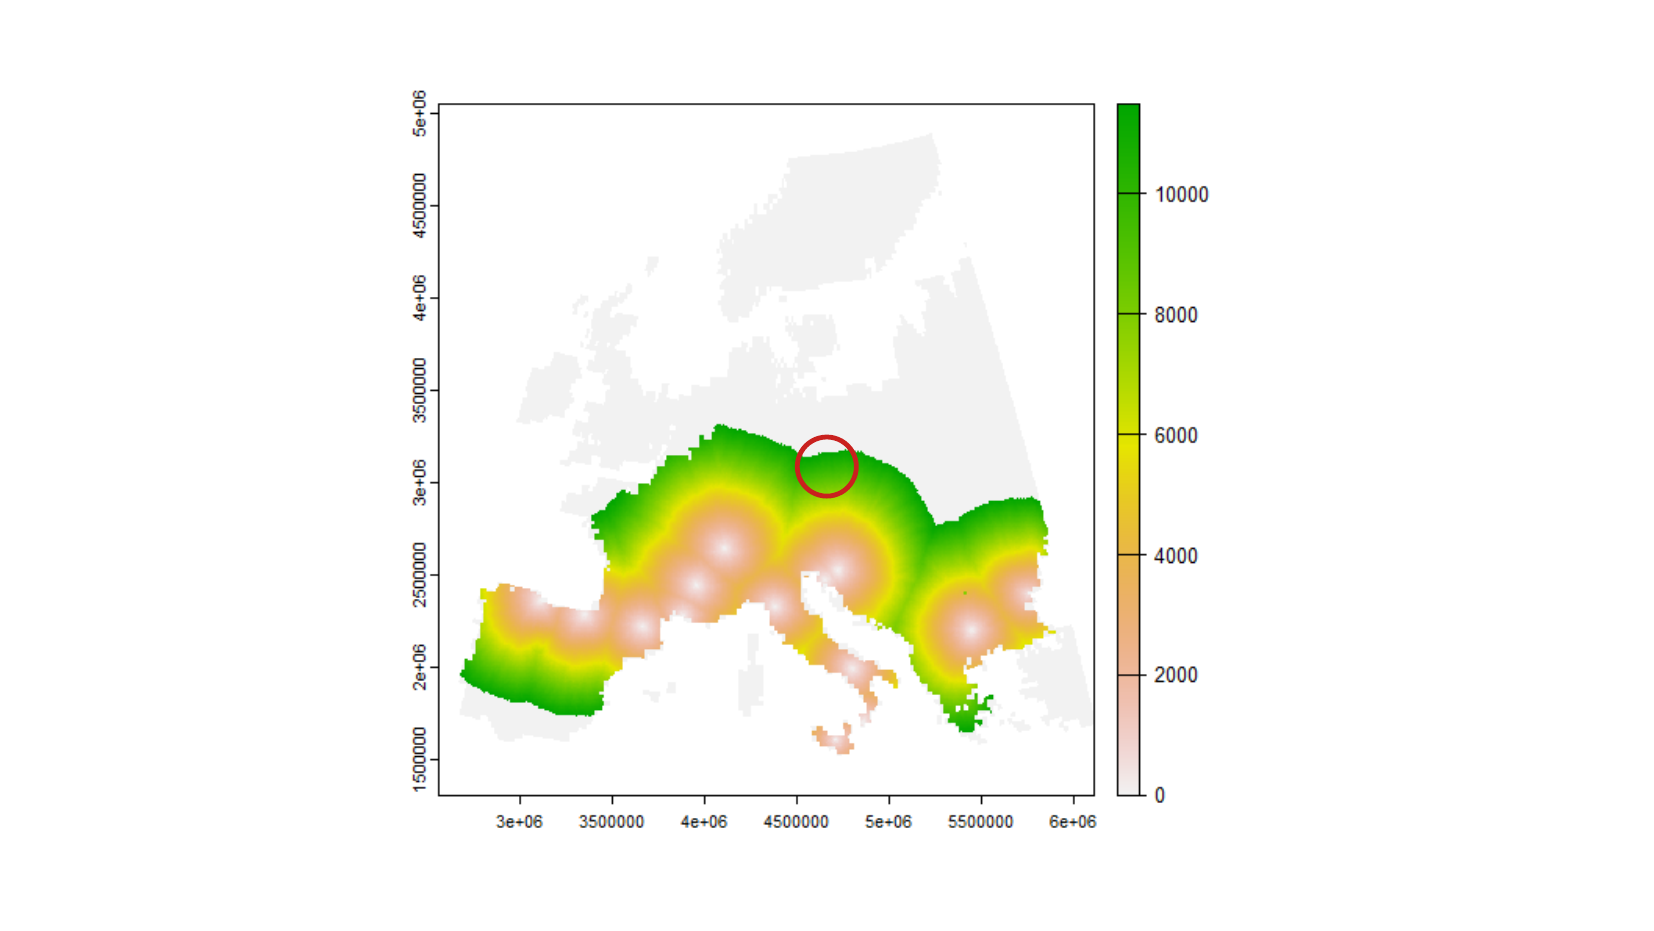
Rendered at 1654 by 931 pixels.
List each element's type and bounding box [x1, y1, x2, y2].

picture [346, 41, 1308, 889]
